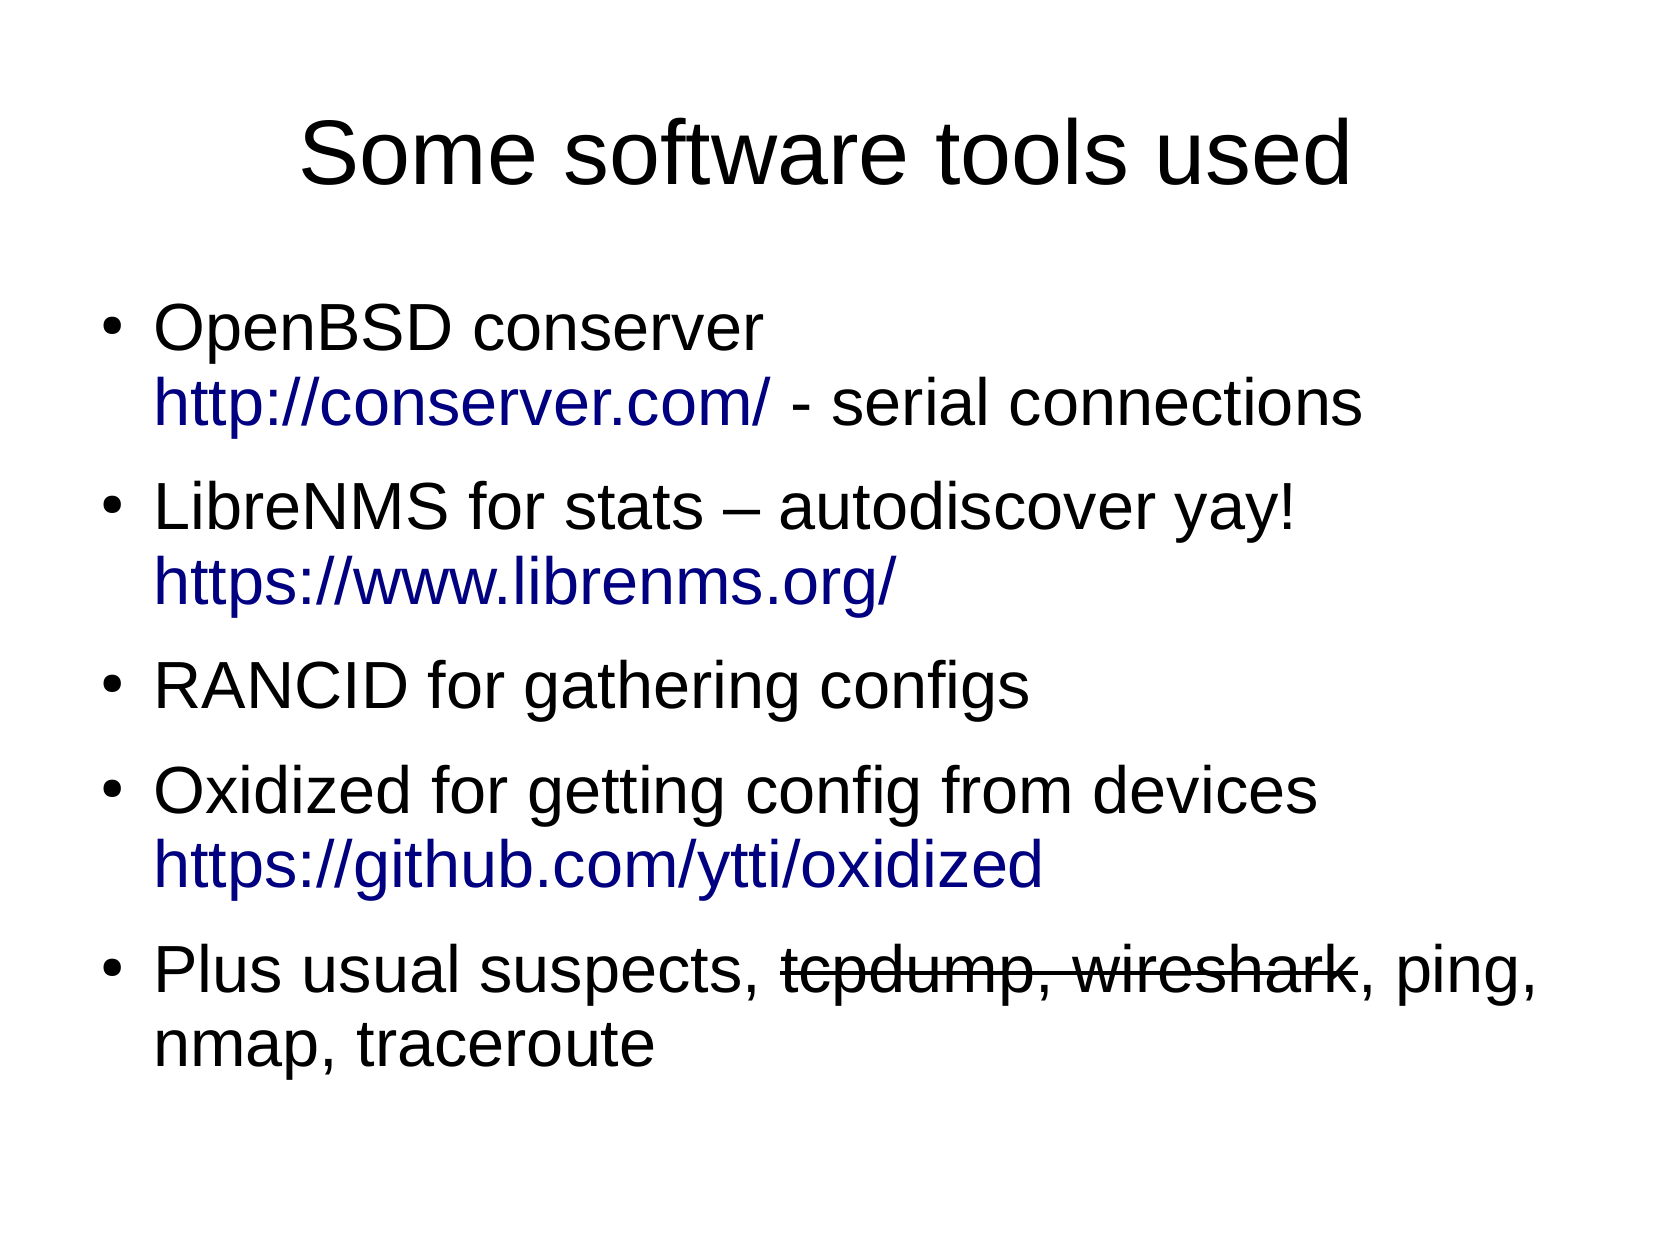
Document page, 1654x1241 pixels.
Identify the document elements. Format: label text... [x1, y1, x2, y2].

title Some software tools used [82, 49, 1571, 257]
list OpenBSD conserver http://conserver.com/ - serial connections LibreNMS for stats – autodiscover yay! https://www.librenms.org/ RANCID for gathering configs Oxidized for getting config from devices https://github.com/ytti/oxidized Plus usual suspects, tcpdump, wireshark, ping, nmap, traceroute [82, 290, 1571, 1186]
